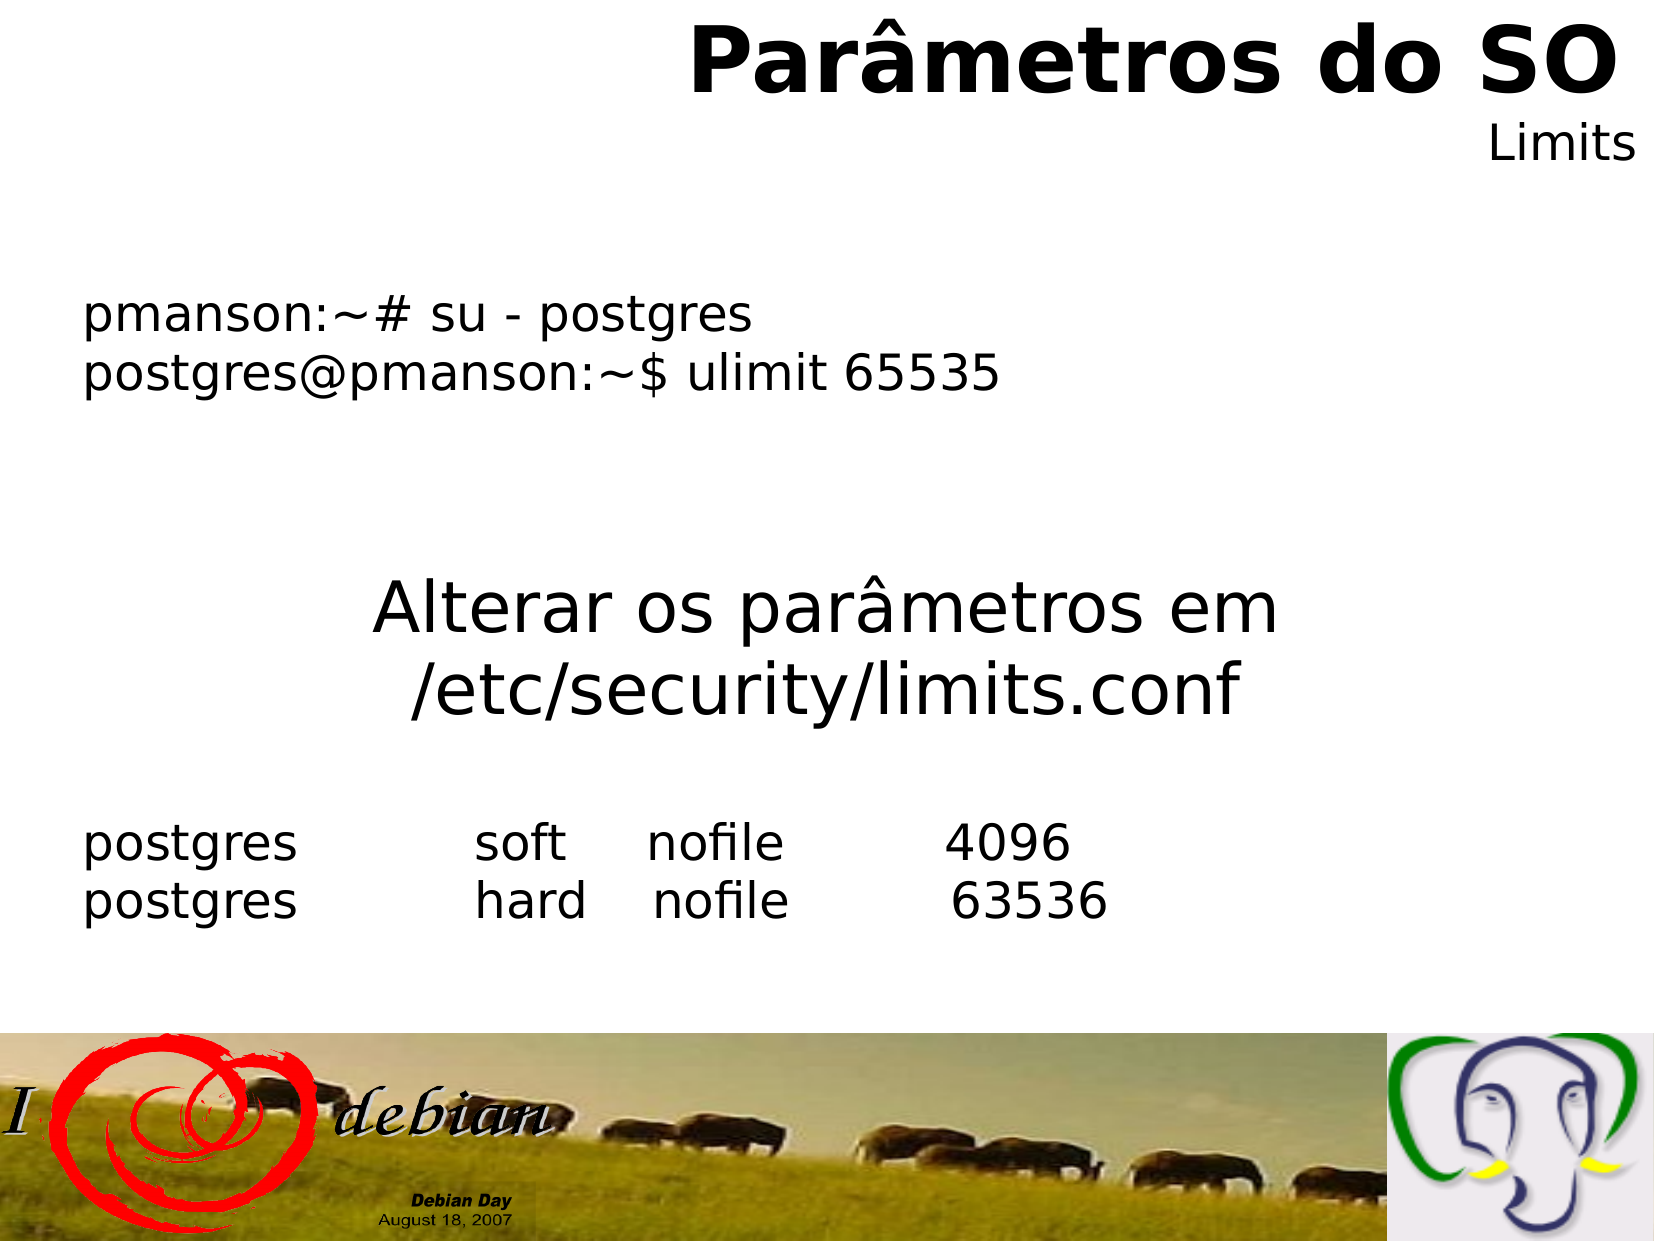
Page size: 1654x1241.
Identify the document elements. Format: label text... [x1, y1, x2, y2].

picture [0, 1033, 1654, 1241]
subtitle pmanson:~# su - postgres postgres@pmanson:~$ ulimit 65535 Alterar os parâmetros em /etc/security/limits.conf postgres soft nofile 4096 postgres hard nofile 63536 [82, 182, 1571, 1034]
title Parâmetros do SO Limits [88, 7, 1654, 173]
